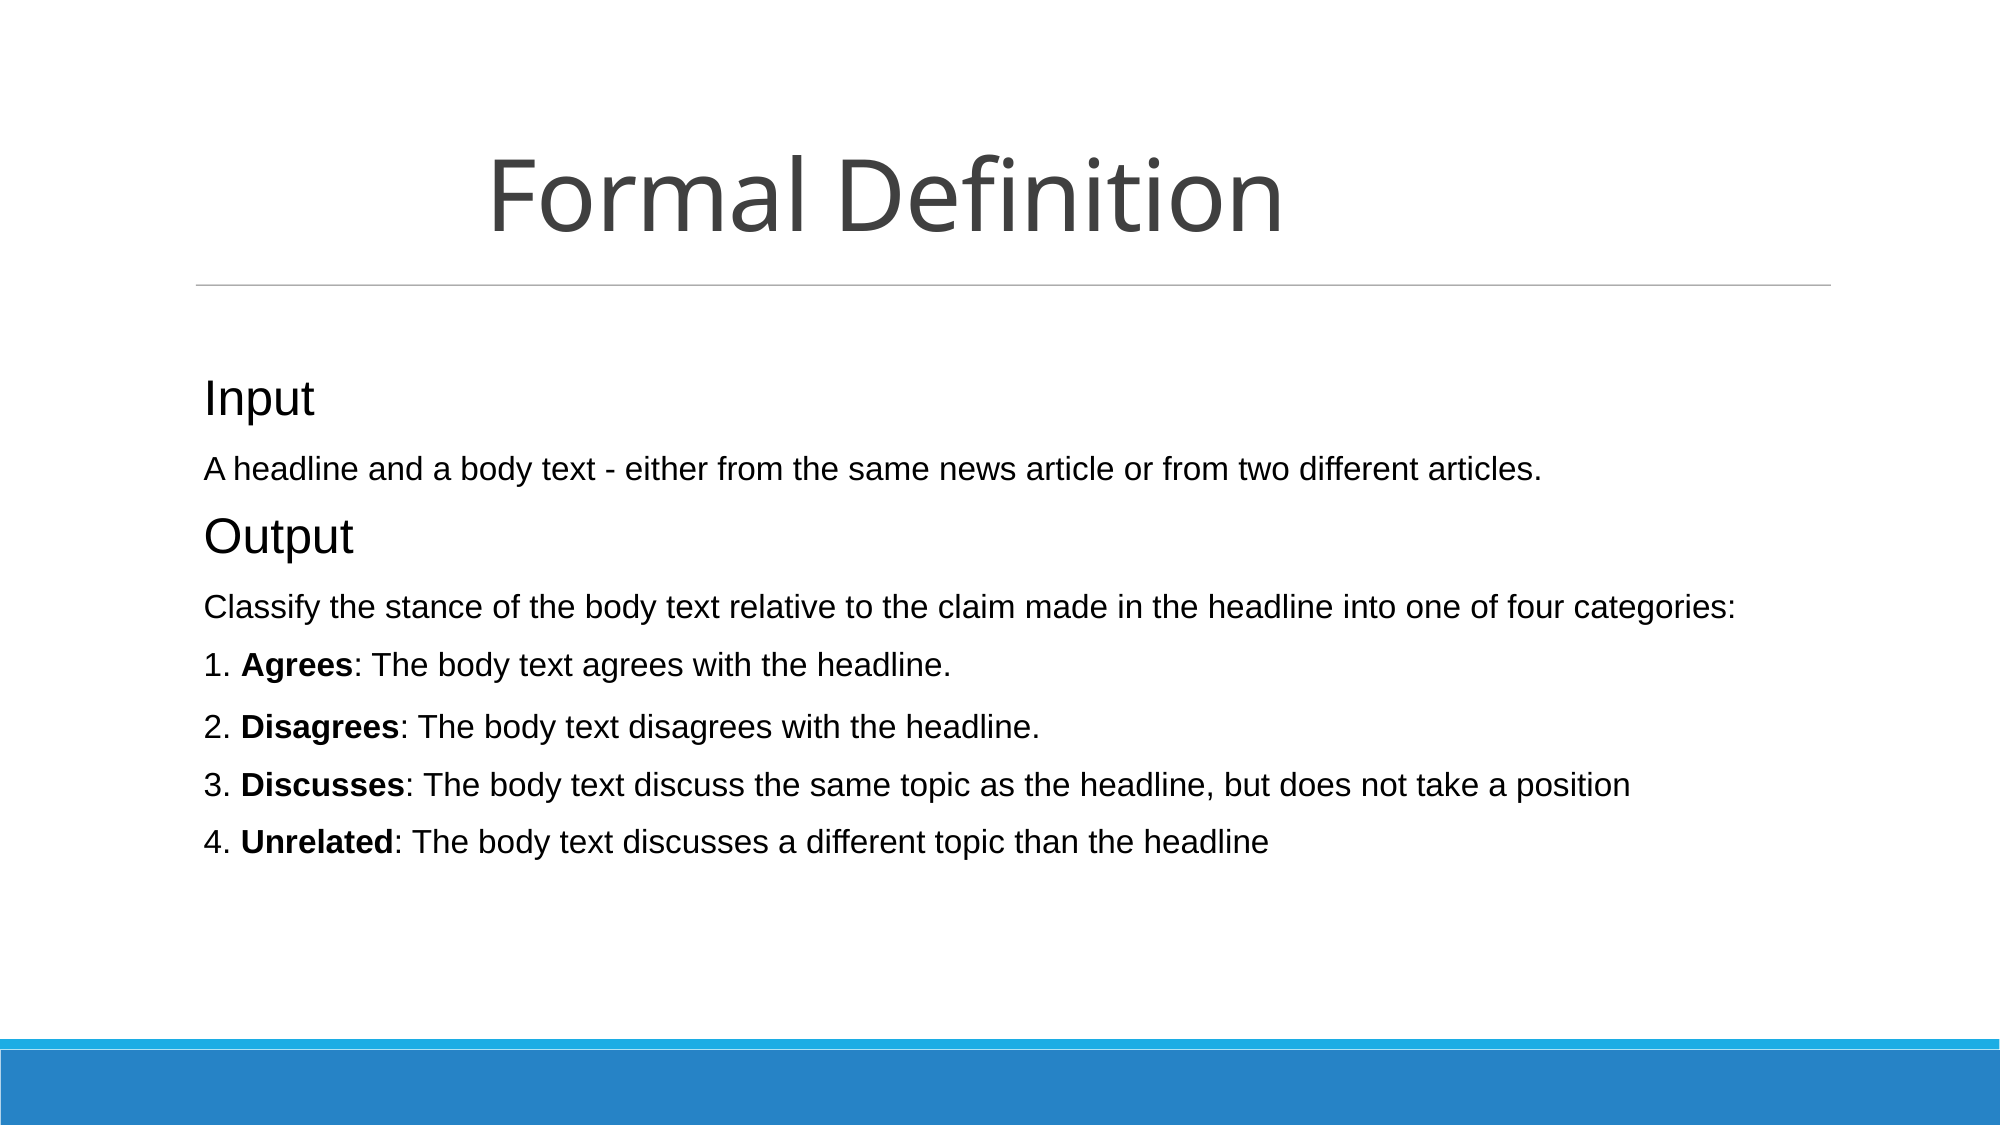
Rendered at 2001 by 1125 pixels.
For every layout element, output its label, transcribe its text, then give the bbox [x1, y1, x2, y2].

text_box Input A headline and a body text - either from the same news article or from two different articles. Output Classify the stance of the body text relative to the claim made in the headline into one of four categories: 1. Agrees: The body text agrees with the headline. 2. Disagrees: The body text disagrees with the headline. 3. Discusses: The body text discuss the same topic as the headline, but does not take a position 4. Unrelated: The body text discusses a different topic than the headline [188, 318, 1831, 954]
text_box Formal Definition [470, 116, 1453, 249]
